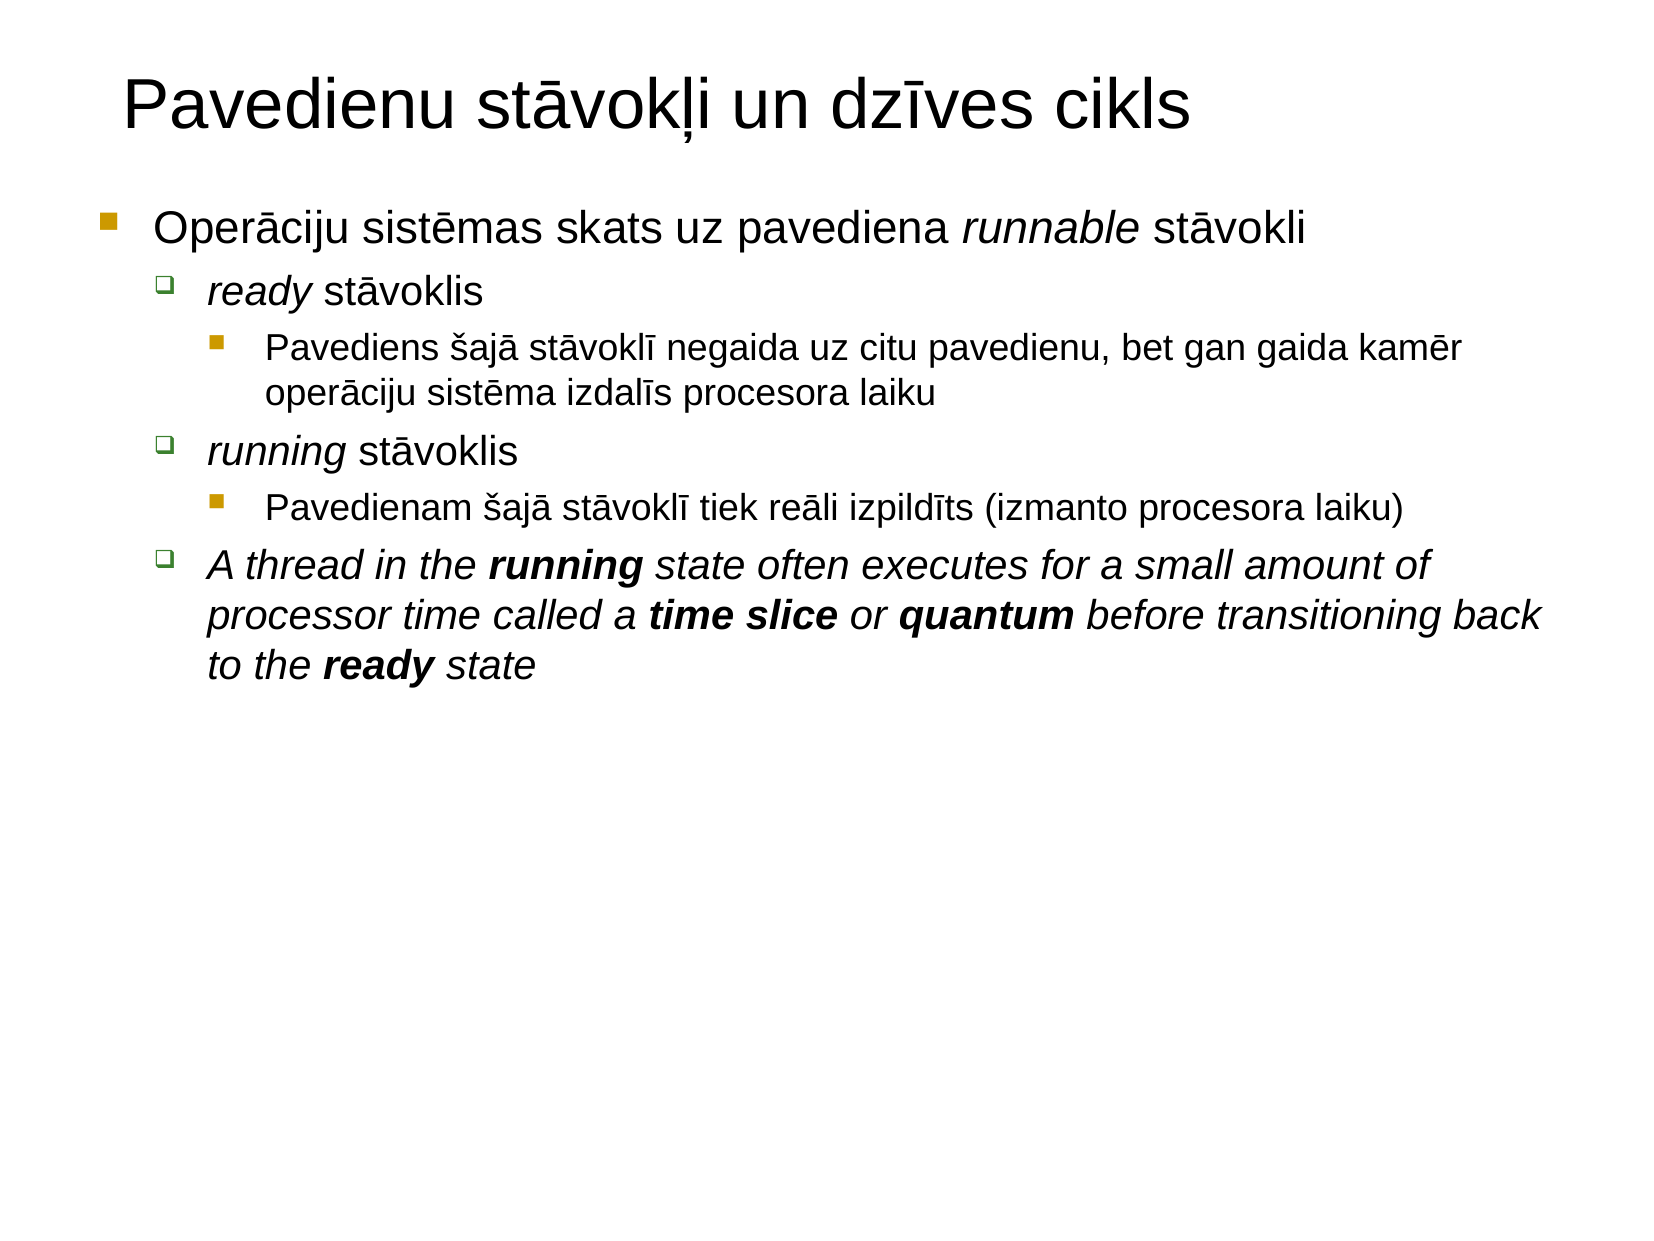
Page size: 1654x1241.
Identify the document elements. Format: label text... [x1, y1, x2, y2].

text_box Operāciju sistēmas skats uz pavediena runnable stāvokli ready stāvoklis Pavediens šajā stāvoklī negaida uz citu pavedienu, bet gan gaida kamēr operāciju sistēma izdalīs procesora laiku running stāvoklis Pavedienam šajā stāvoklī tiek reāli izpildīts (izmanto procesora laiku) A thread in the running state often executes for a small amount of processor time called a time slice or quantum before transitioning back to the ready state [82, 190, 1571, 751]
title Pavedienu stāvokļi un dzīves cikls [82, 50, 1571, 188]
